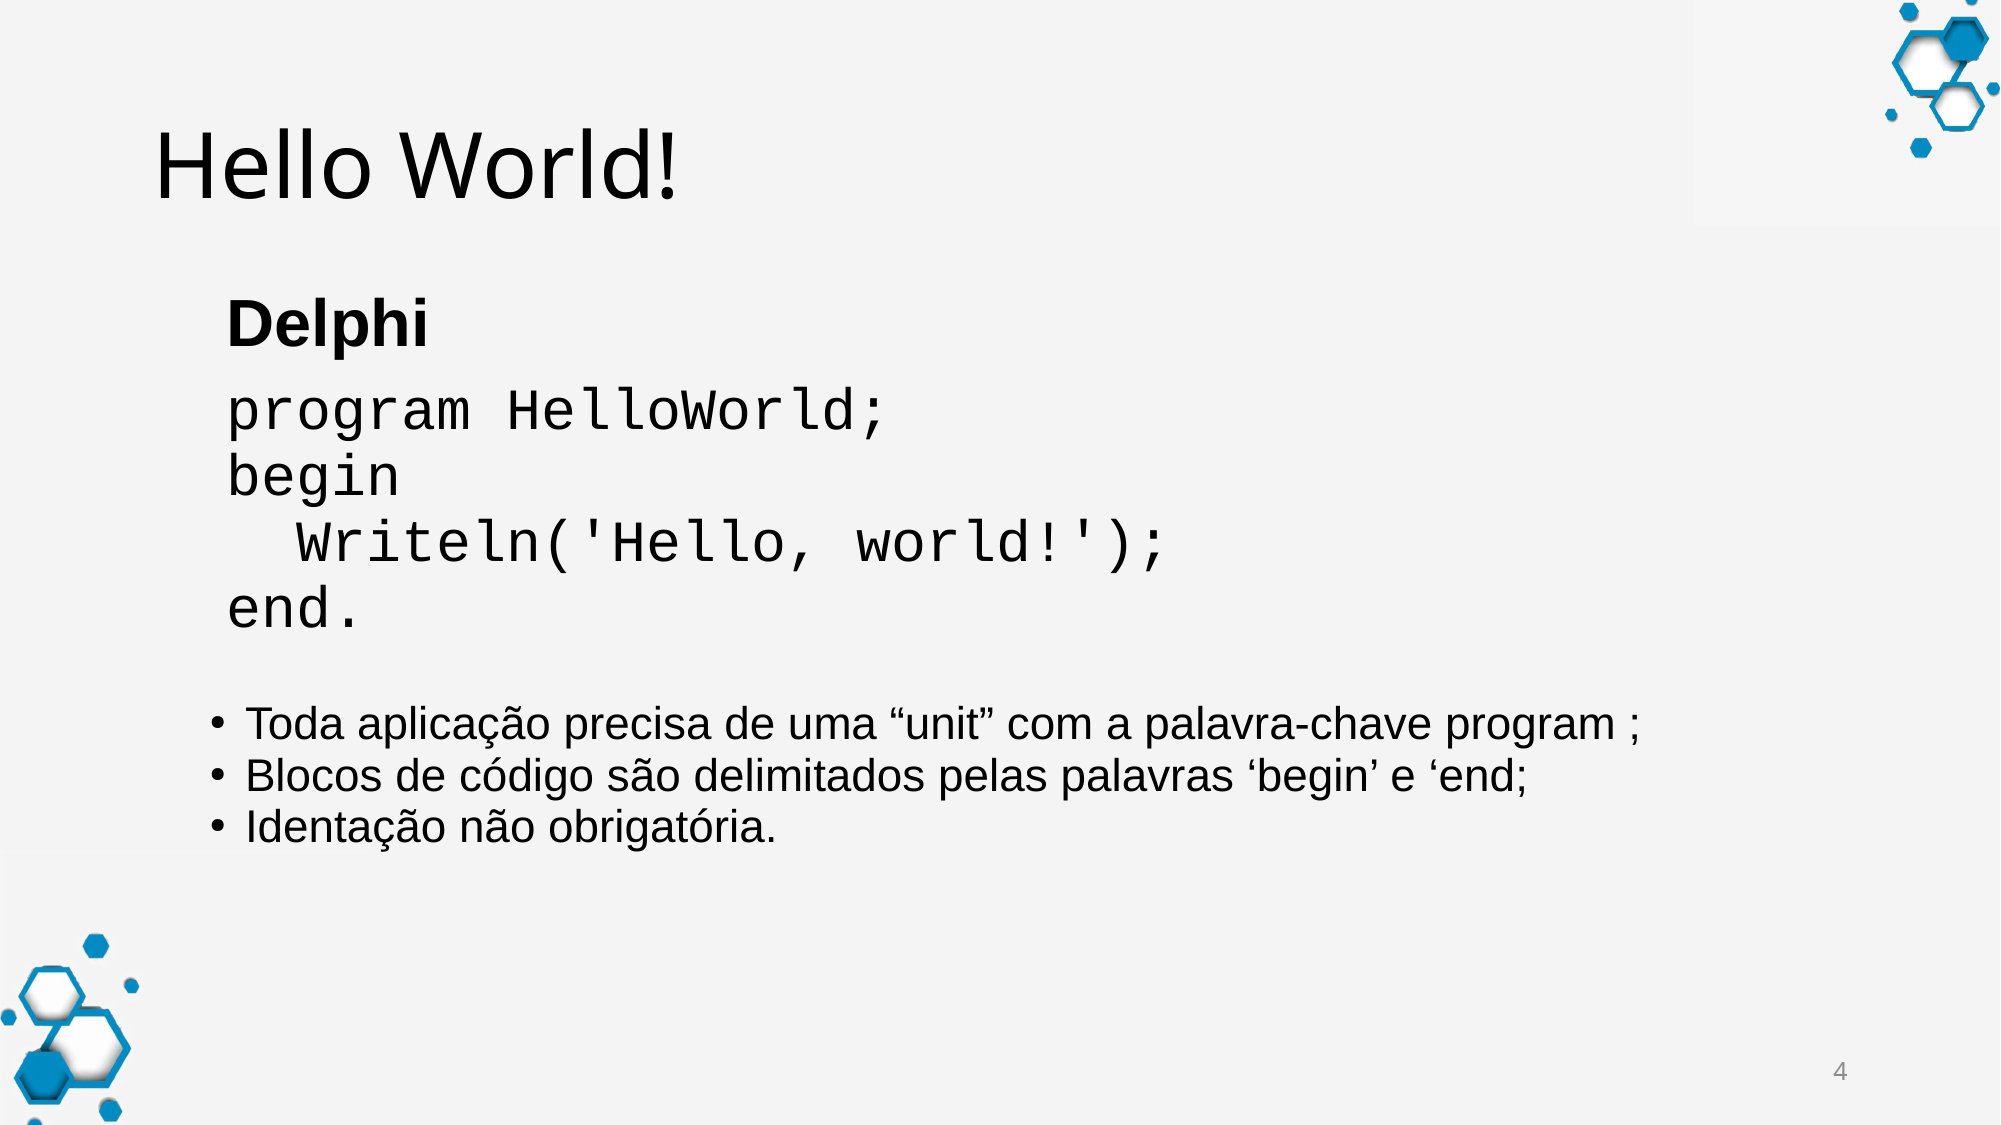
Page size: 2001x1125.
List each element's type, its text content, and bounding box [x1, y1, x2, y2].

text_box Toda aplicação precisa de uma “unit” com a palavra-chave program ; Blocos de código são delimitados pelas palavras ‘begin’ e ‘end; Identação não obrigatória. [194, 690, 1666, 860]
picture [1694, 0, 2000, 226]
slide_number <número> [1412, 1042, 1863, 1103]
title Hello World! [137, 59, 1863, 278]
text_box Delphi program HelloWorld; begin Writeln('Hello, world!'); end. [211, 278, 1524, 653]
picture [1, 852, 369, 1125]
